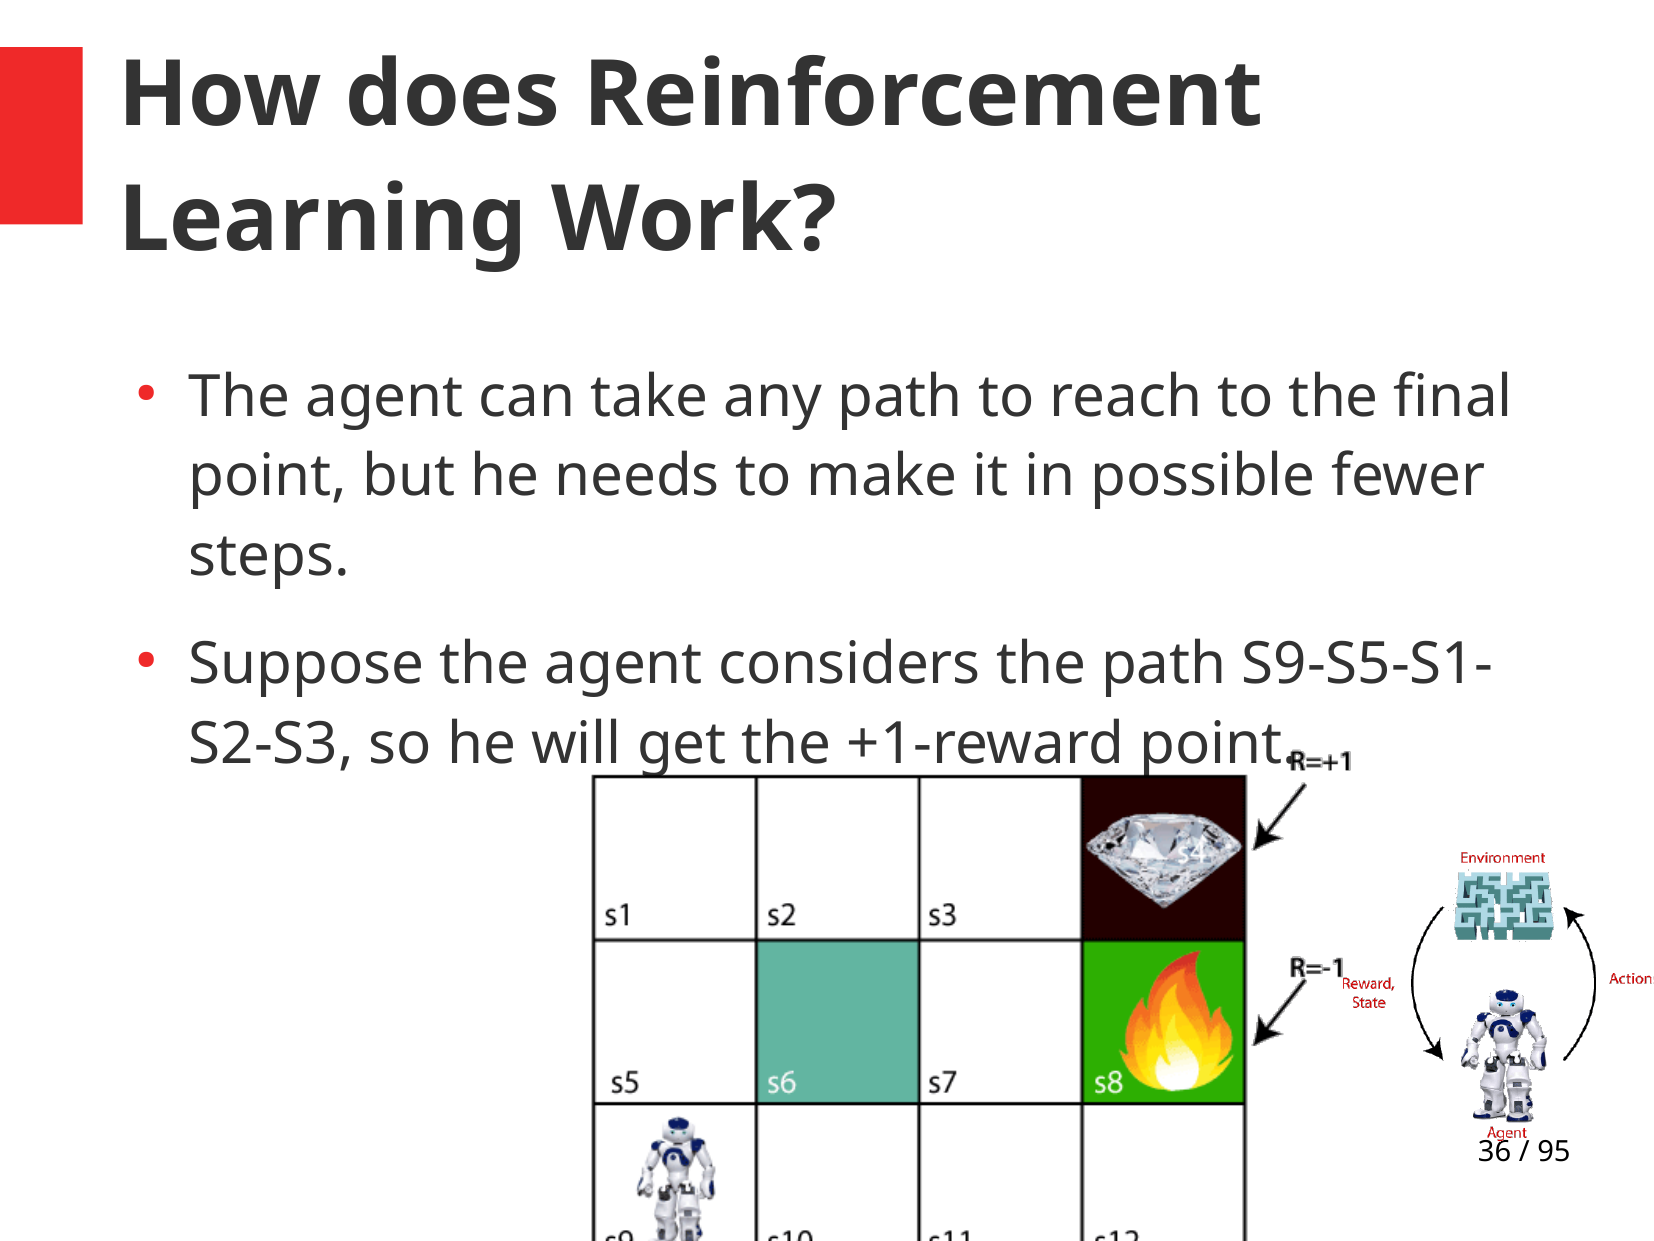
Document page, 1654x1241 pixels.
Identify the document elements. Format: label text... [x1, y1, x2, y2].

list The agent can take any path to reach to the final point, but he needs to make it in possible fewer steps. Suppose the agent considers the path S9-S5-S1-S2-S3, so he will get the +1-reward point. [118, 354, 1536, 1074]
picture [578, 708, 1654, 1241]
title How does Reinforcement Learning Work? [118, 28, 1571, 278]
